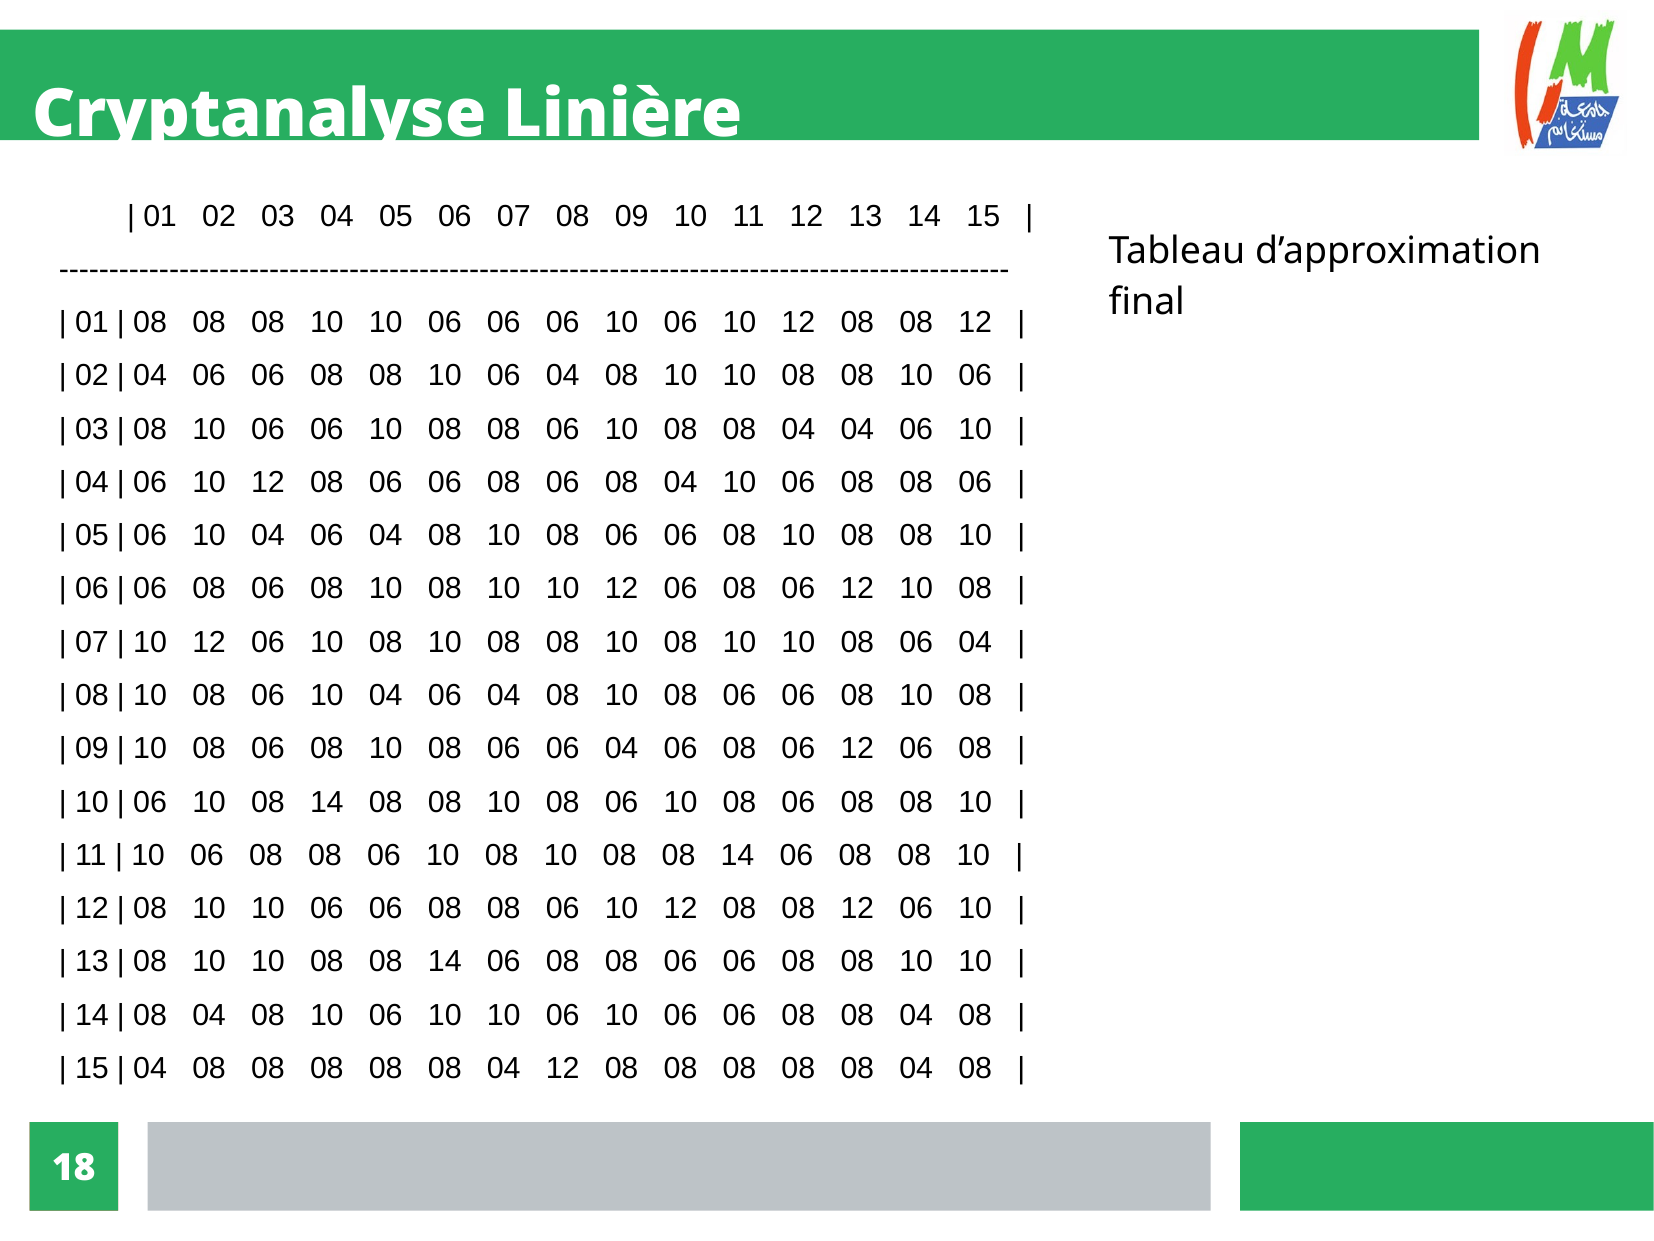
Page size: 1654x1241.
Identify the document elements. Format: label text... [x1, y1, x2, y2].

title Cryptanalyse Linière [32, 16, 1560, 156]
list | 01 02 03 04 05 06 07 08 09 10 11 12 13 14 15 | ----------------------------------------------------------------------------------------------- | 01 | 08 08 08 10 10 06 06 06 10 06 10 12 08 08 12 | | 02 | 04 06 06 08 08 10 06 04 08 10 10 08 08 10 06 | | 03 | 08 10 06 06 10 08 08 06 10 08 08 04 04 06 10 | | 04 | 06 10 12 08 06 06 08 06 08 04 10 06 08 08 06 | | 05 | 06 10 04 06 04 08 10 08 06 06 08 10 08 08 10 | | 06 | 06 08 06 08 10 08 10 10 12 06 08 06 12 10 08 | | 07 | 10 12 06 10 08 10 08 08 10 08 10 10 08 06 04 | | 08 | 10 08 06 10 04 06 04 08 10 08 06 06 08 10 08 | | 09 | 10 08 06 08 10 08 06 06 04 06 08 06 12 06 08 | | 10 | 06 10 08 14 08 08 10 08 06 10 08 06 08 08 10 | | 11 | 10 06 08 08 06 10 08 10 08 08 14 06 08 08 10 | | 12 | 08 10 10 06 06 08 08 06 10 12 08 08 12 06 10 | | 13 | 08 10 10 08 08 14 06 08 08 06 06 08 08 10 10 | | 14 | 08 04 08 10 06 10 10 06 10 06 06 08 08 04 08 | | 15 | 04 08 08 08 08 08 04 12 08 08 08 08 08 04 08 | [59, 198, 1565, 1093]
text_box Tableau d’approximation final [1093, 215, 1601, 362]
picture [1504, 10, 1627, 156]
